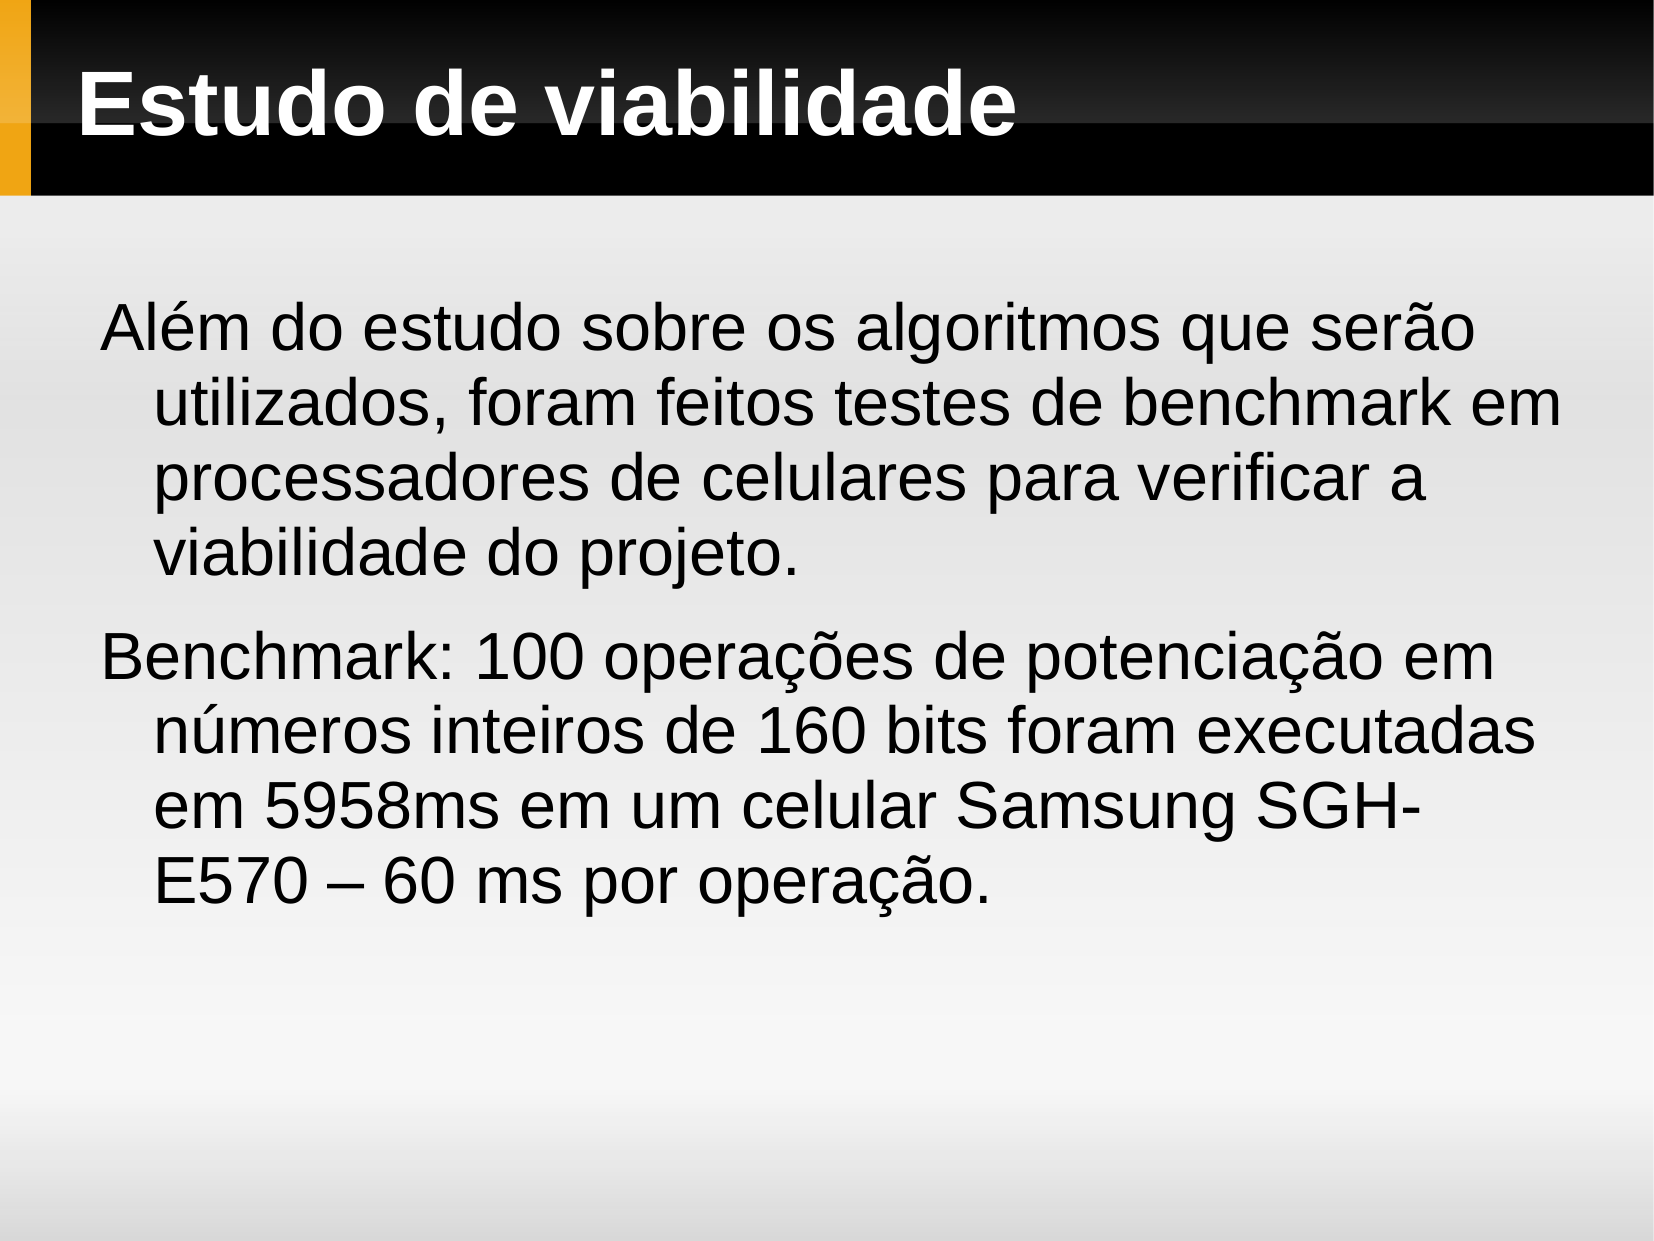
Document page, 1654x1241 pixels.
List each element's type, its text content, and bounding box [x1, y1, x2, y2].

picture [0, 0, 1654, 1241]
title Estudo de viabilidade [76, 7, 1565, 200]
list Além do estudo sobre os algoritmos que serão utilizados, foram feitos testes de benchmark em processadores de celulares para verificar a viabilidade do projeto. Benchmark: 100 operações de potenciação em números inteiros de 160 bits foram executadas em 5958ms em um celular Samsung SGH-E570 – 60 ms por operação. [82, 290, 1571, 1114]
